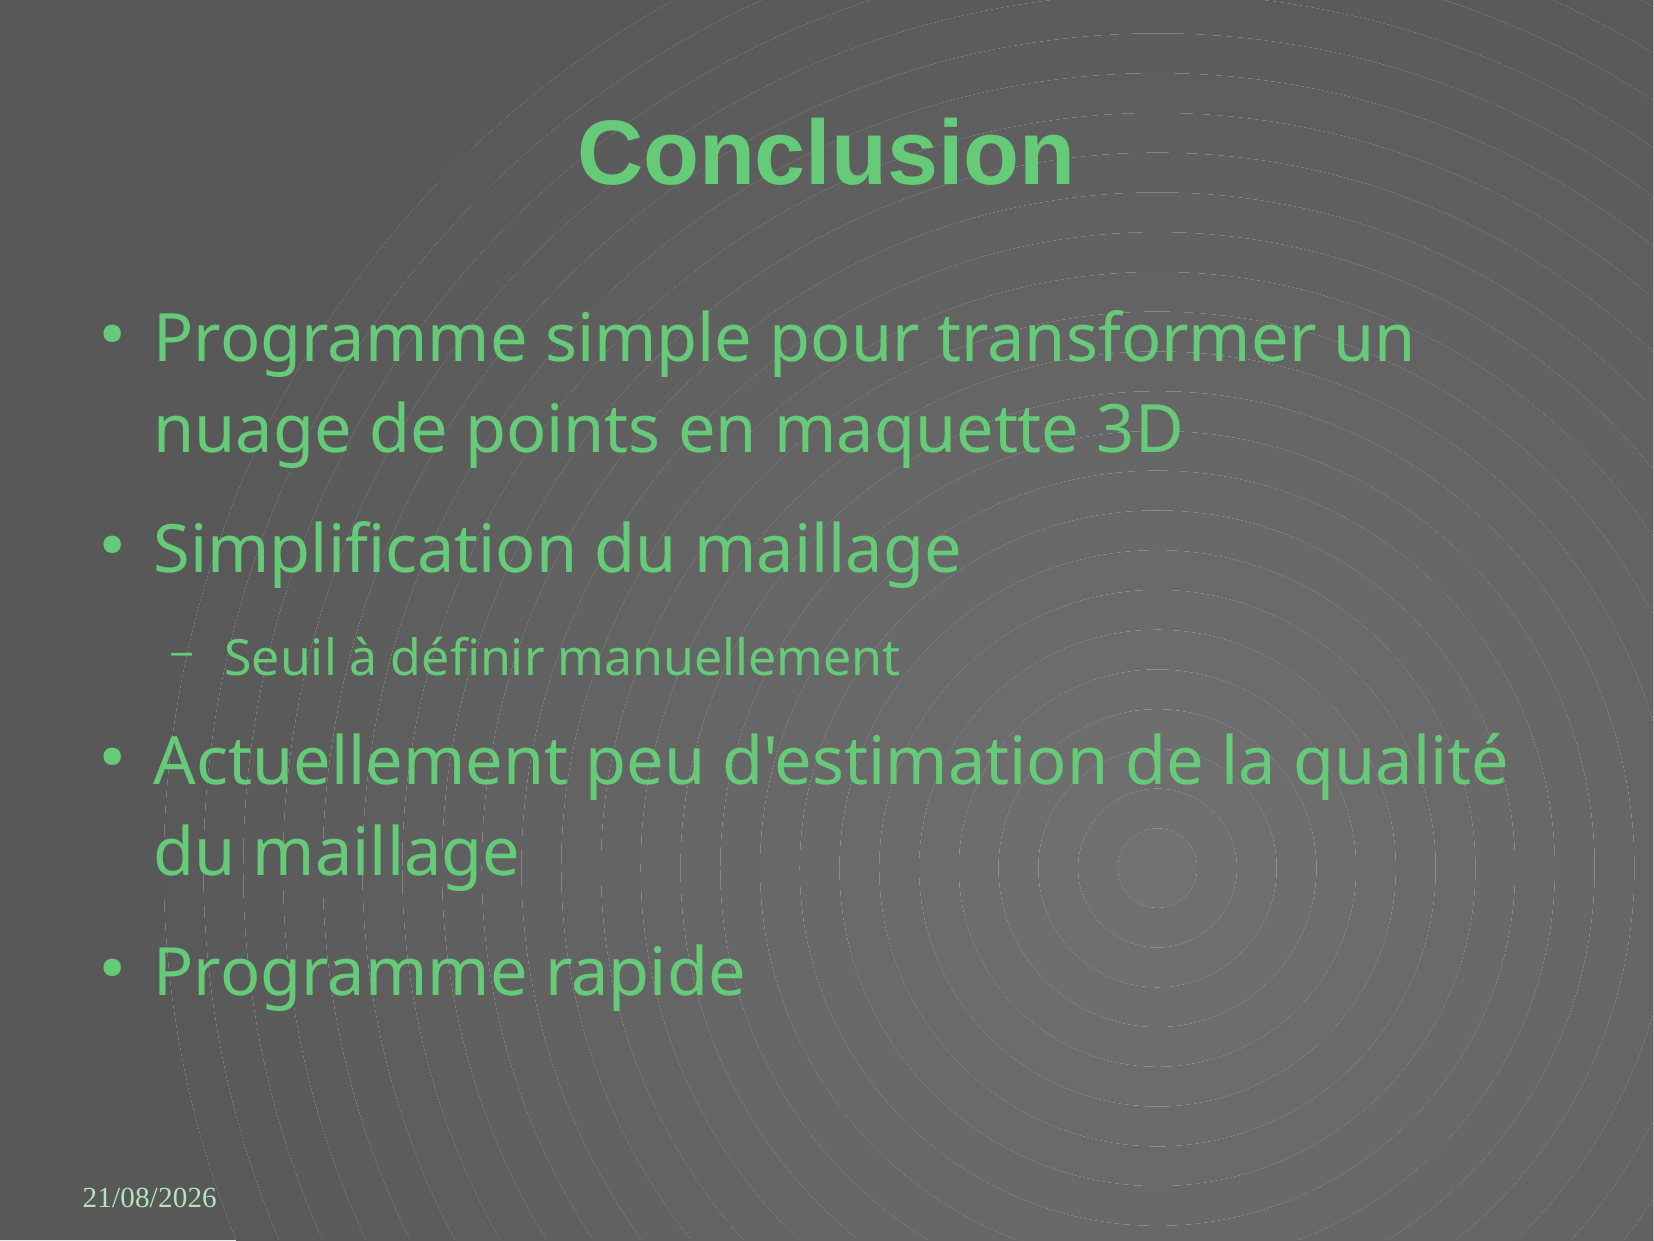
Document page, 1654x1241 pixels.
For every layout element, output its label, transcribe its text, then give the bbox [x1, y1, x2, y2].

list Programme simple pour transformer un nuage de points en maquette 3D Simplification du maillage Seuil à définir manuellement Actuellement peu d'estimation de la qualité du maillage Programme rapide [82, 290, 1571, 1158]
title Conclusion [82, 49, 1571, 257]
